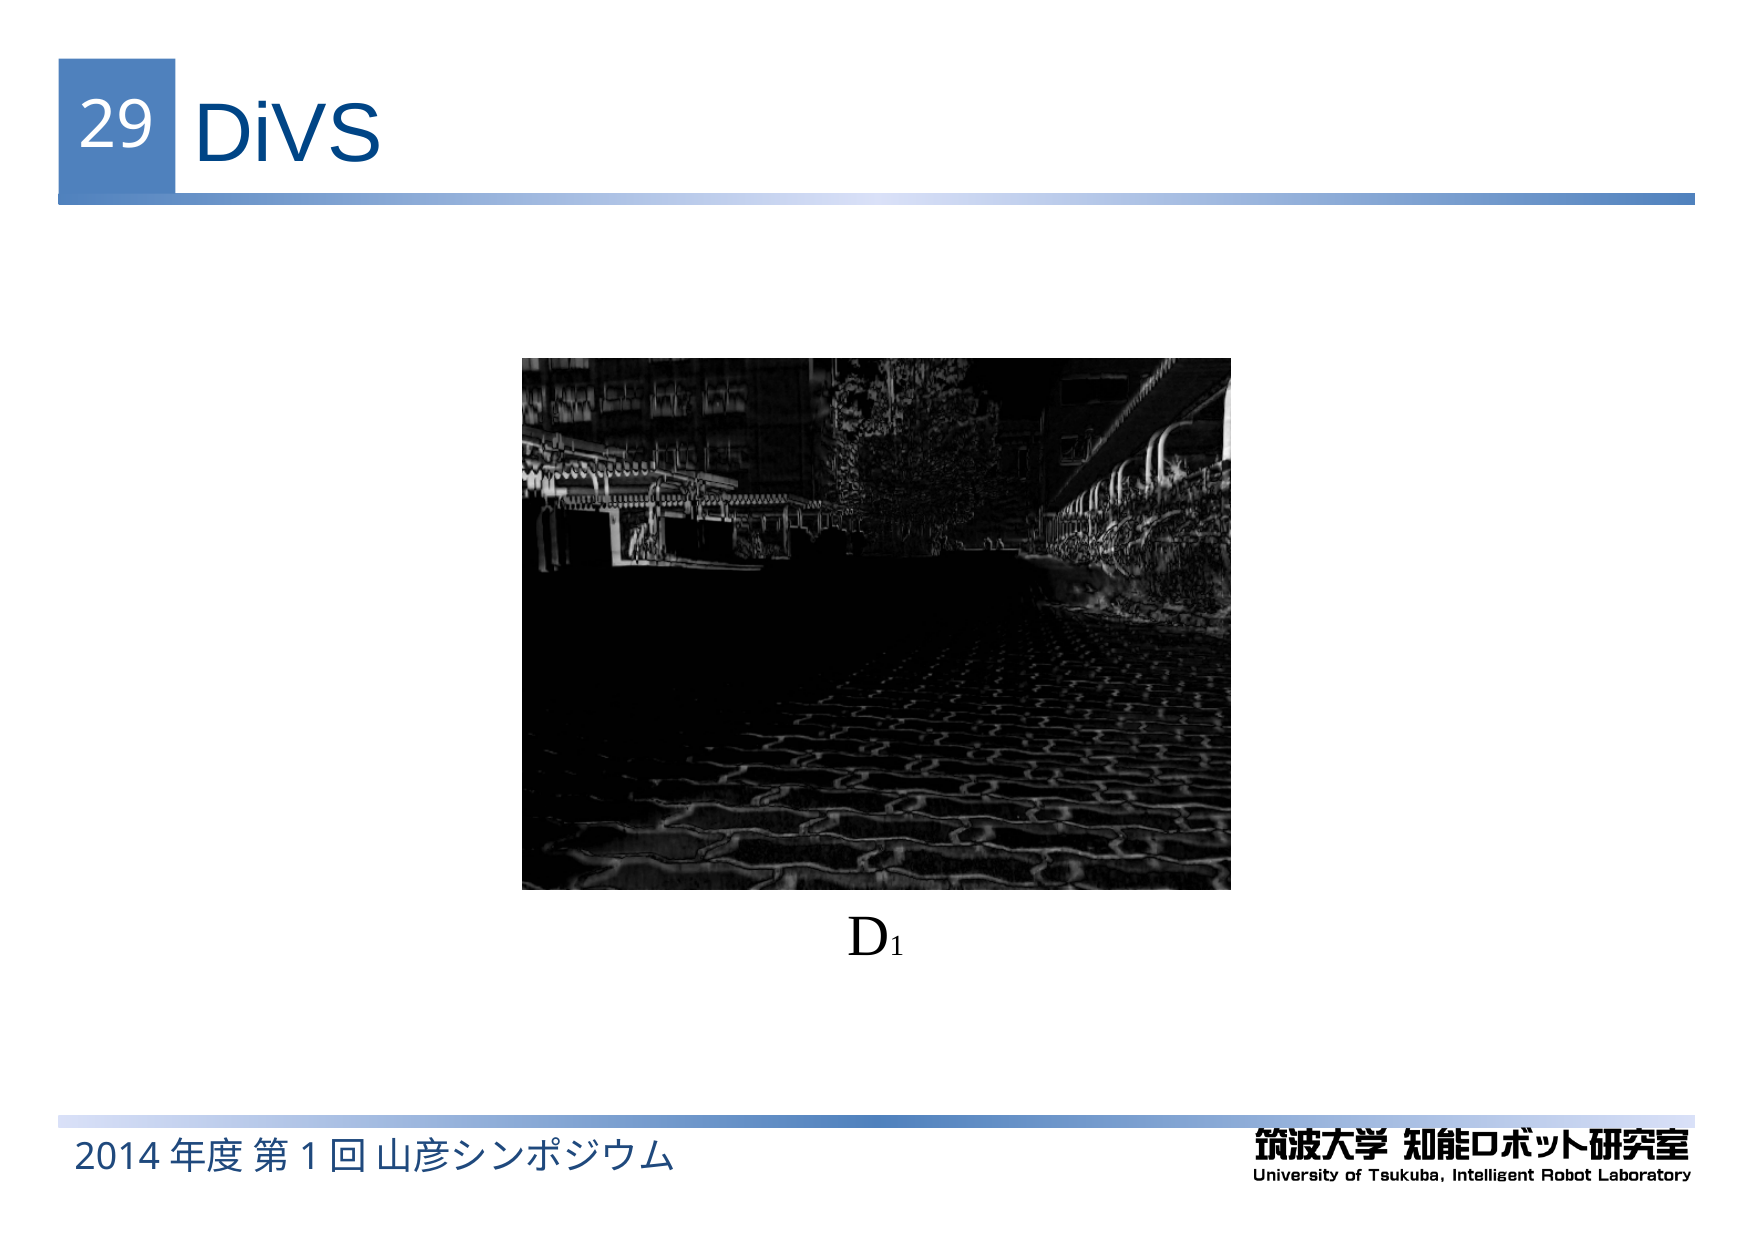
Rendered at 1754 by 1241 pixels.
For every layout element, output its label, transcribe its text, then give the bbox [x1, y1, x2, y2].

picture [1252, 1127, 1691, 1182]
picture [522, 358, 1231, 890]
text_box D1 [832, 895, 920, 976]
title DiVS [193, 61, 1651, 205]
